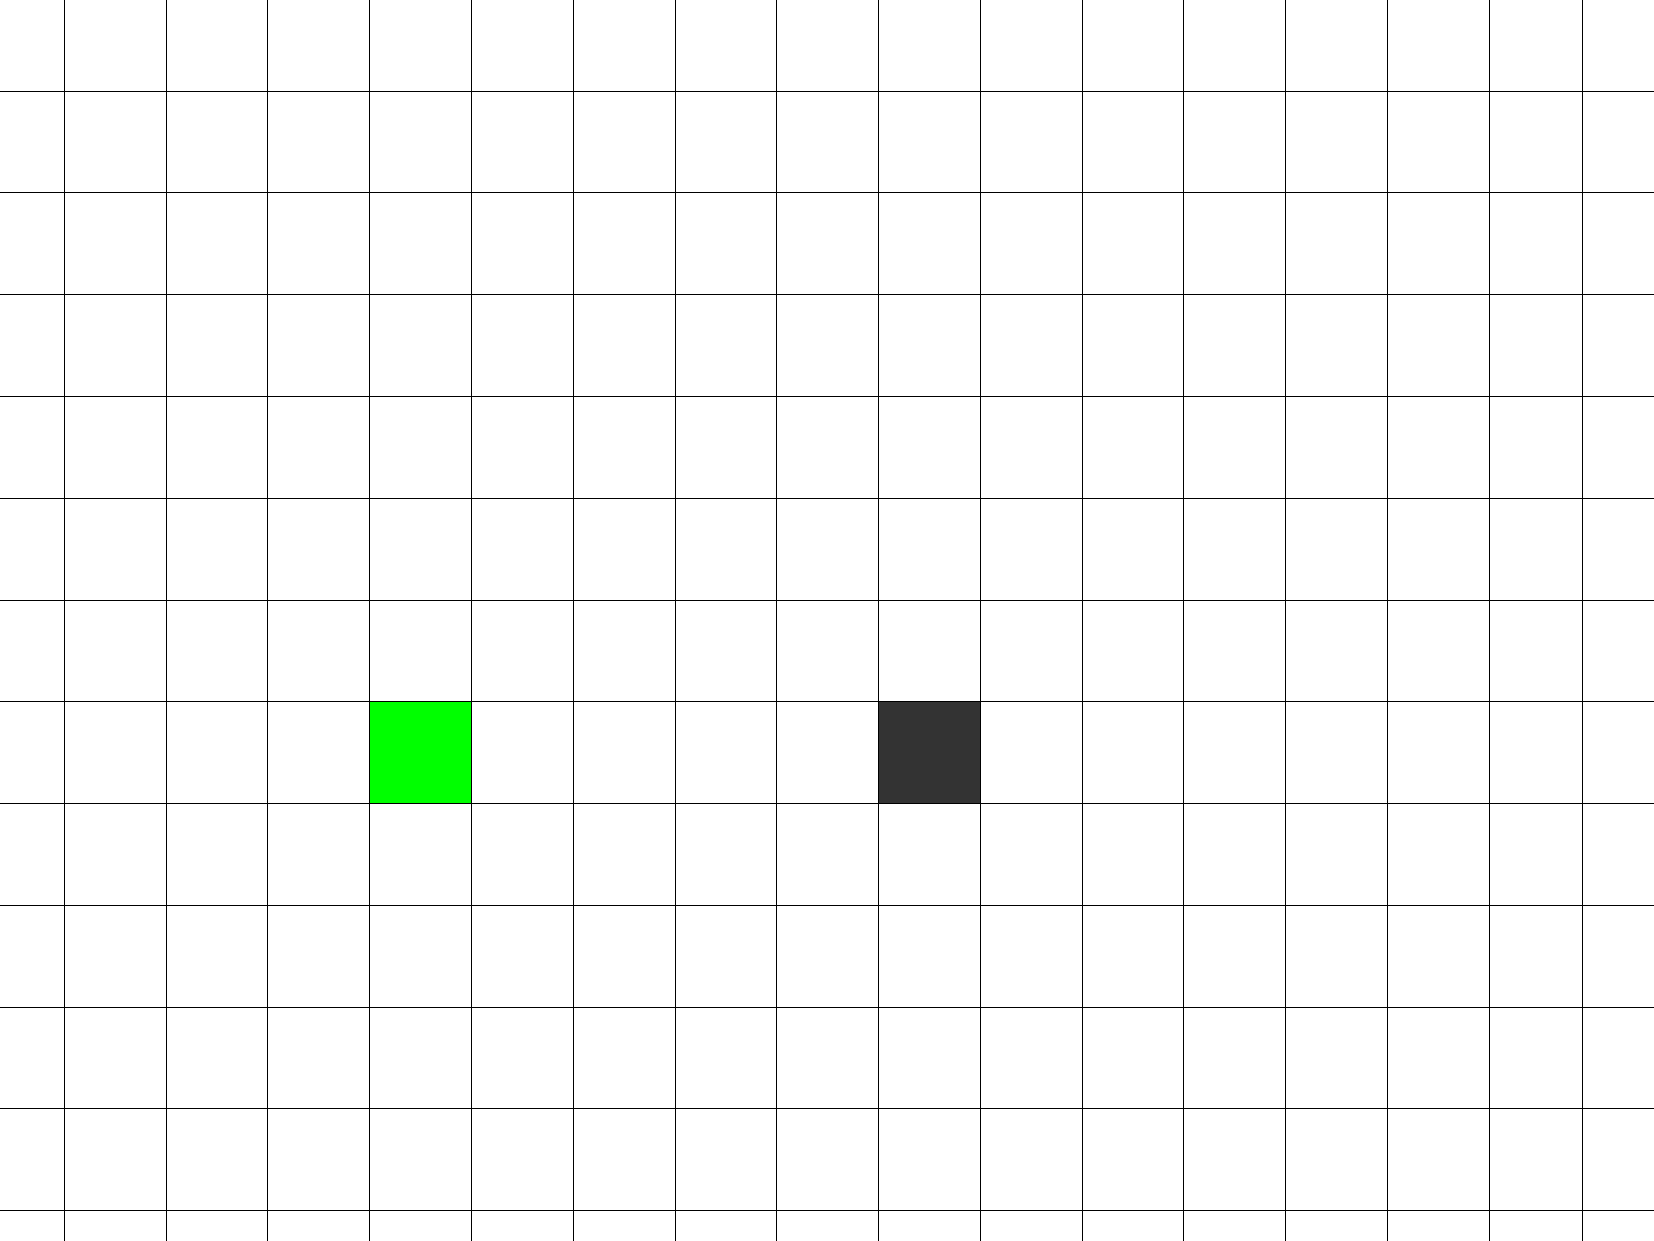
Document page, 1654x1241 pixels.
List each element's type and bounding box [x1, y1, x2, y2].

text_box [0, 0, 1654, 1241]
